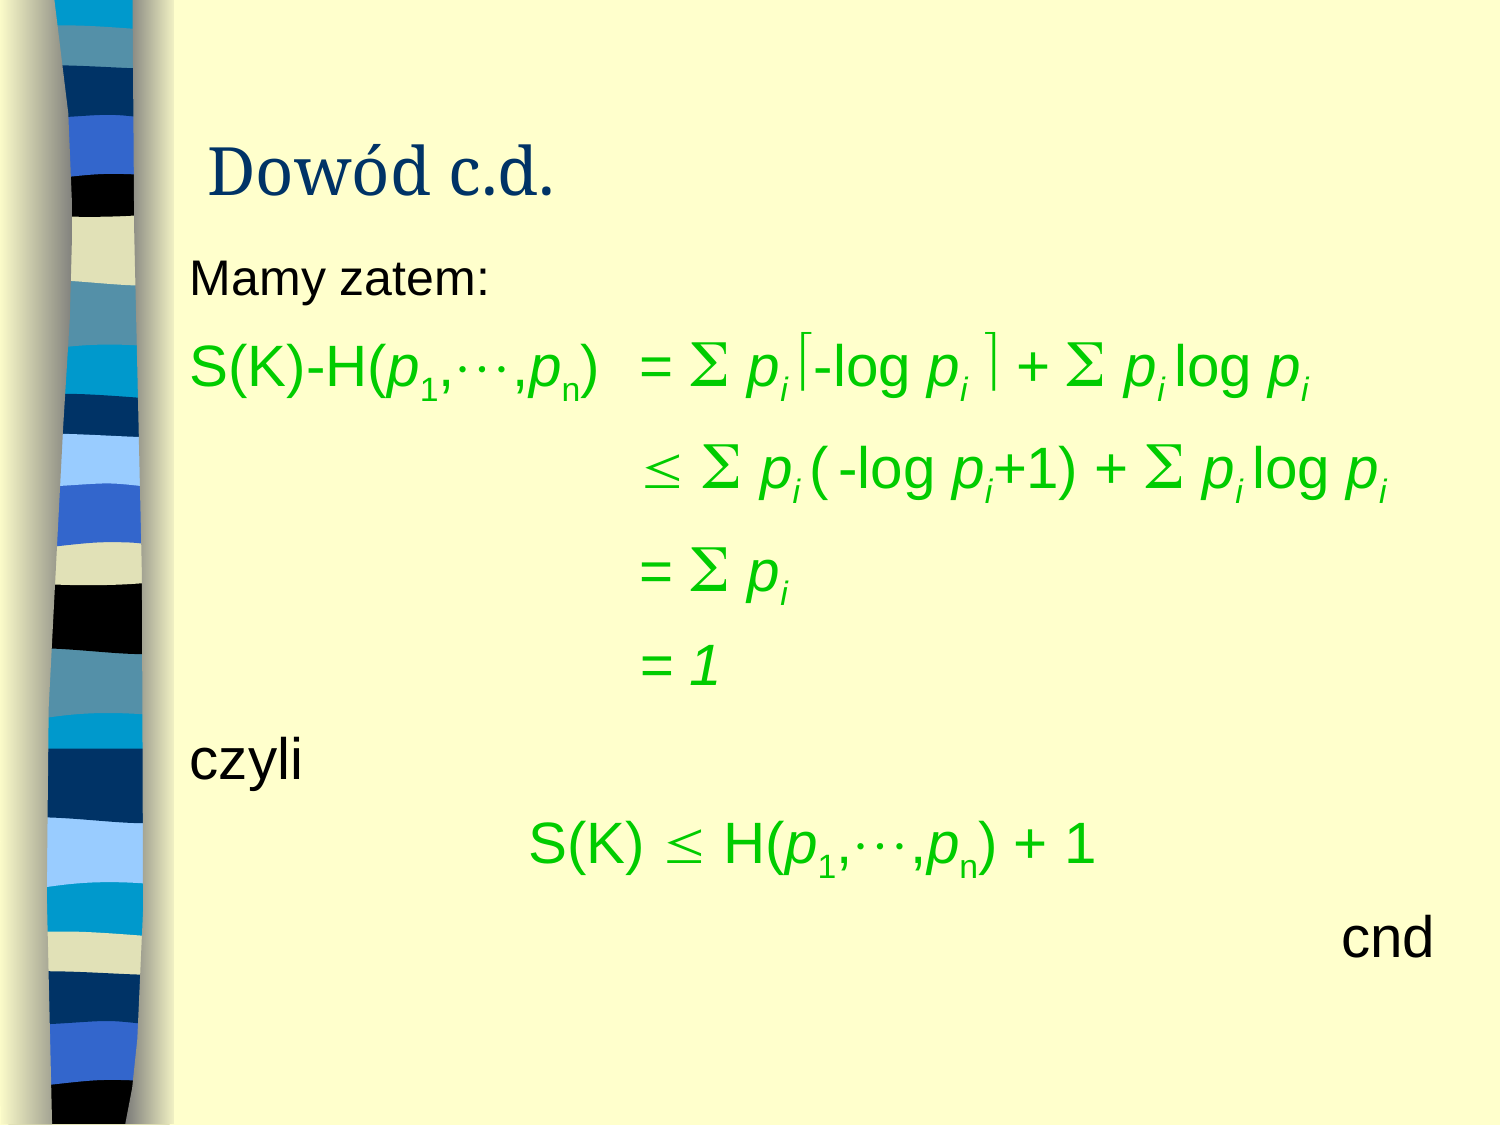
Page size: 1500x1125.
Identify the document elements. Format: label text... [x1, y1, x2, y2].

title Dowód c.d. [192, 74, 1468, 263]
list Mamy zatem: S(K)-H(p1,,pn) =  pi -log pi  +  pi log pi   pi ( -log pi+1) +  pi log pi =  pi = 1 czyli S(K)  H(p1,,pn) + 1 cnd [174, 237, 1450, 988]
